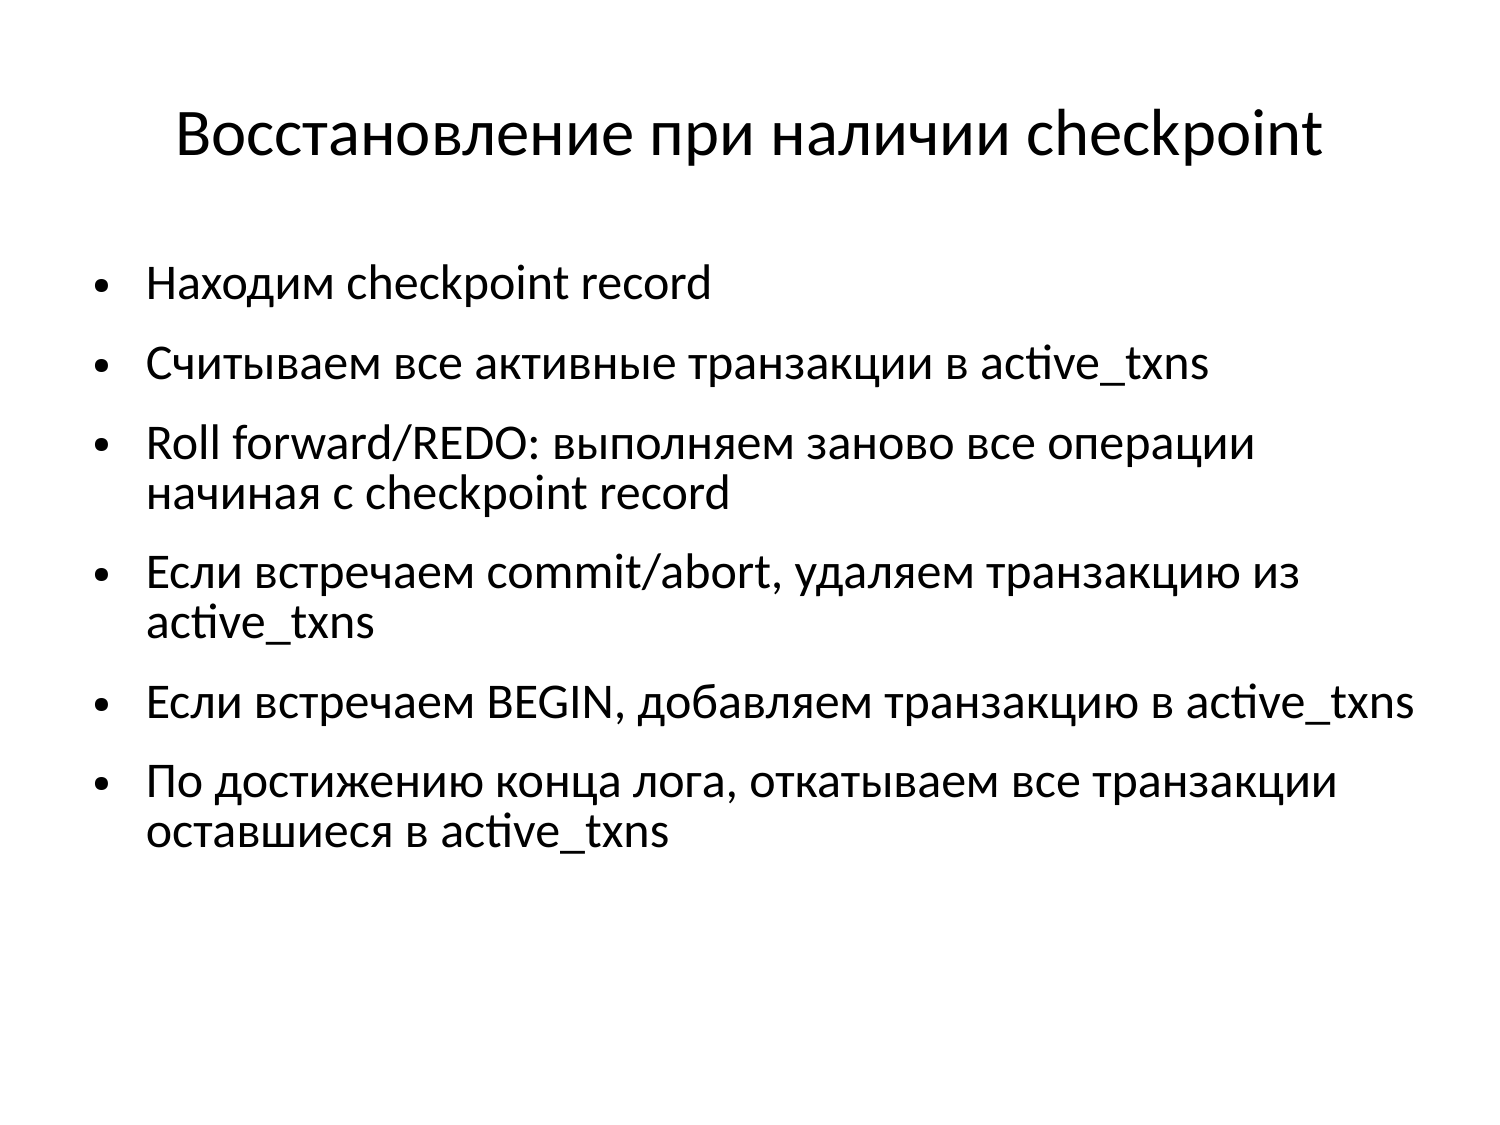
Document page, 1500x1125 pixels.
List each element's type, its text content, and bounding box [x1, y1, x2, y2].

list Находим checkpoint record Считываем все активные транзакции в active_txns Roll forward/REDO: выполняем заново все операции начиная с checkpoint record Если встречаем commit/abort, удаляем транзакцию из active_txns Если встречаем BEGIN, добавляем транзакцию в active_txns По достижению конца лога, откатываем все транзакции оставшиеся в active_txns [75, 262, 1425, 1005]
title Восстановление при наличии checkpoint [75, 45, 1425, 233]
